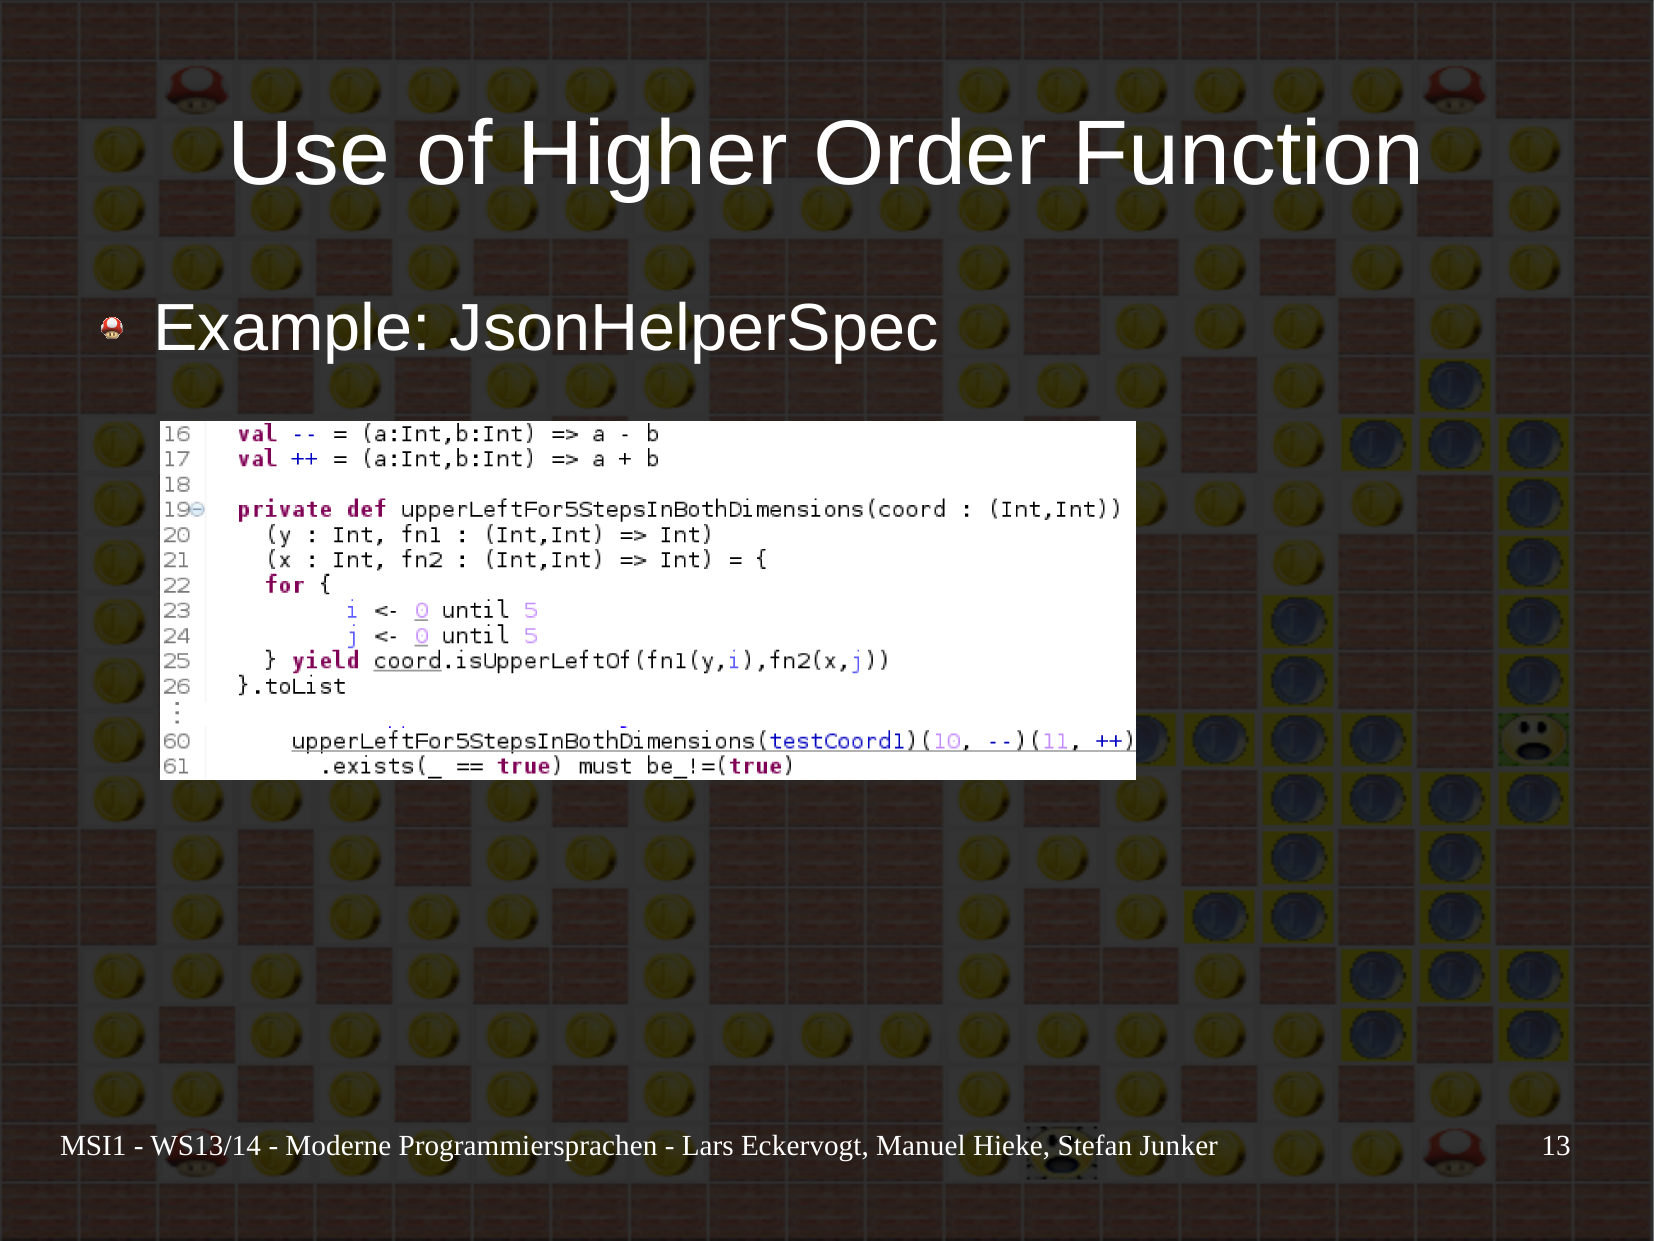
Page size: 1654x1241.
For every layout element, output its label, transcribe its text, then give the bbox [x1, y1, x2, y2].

title Use of Higher Order Function [82, 49, 1571, 257]
picture [0, 0, 1654, 1241]
list Example: JsonHelperSpec [82, 290, 1571, 1010]
